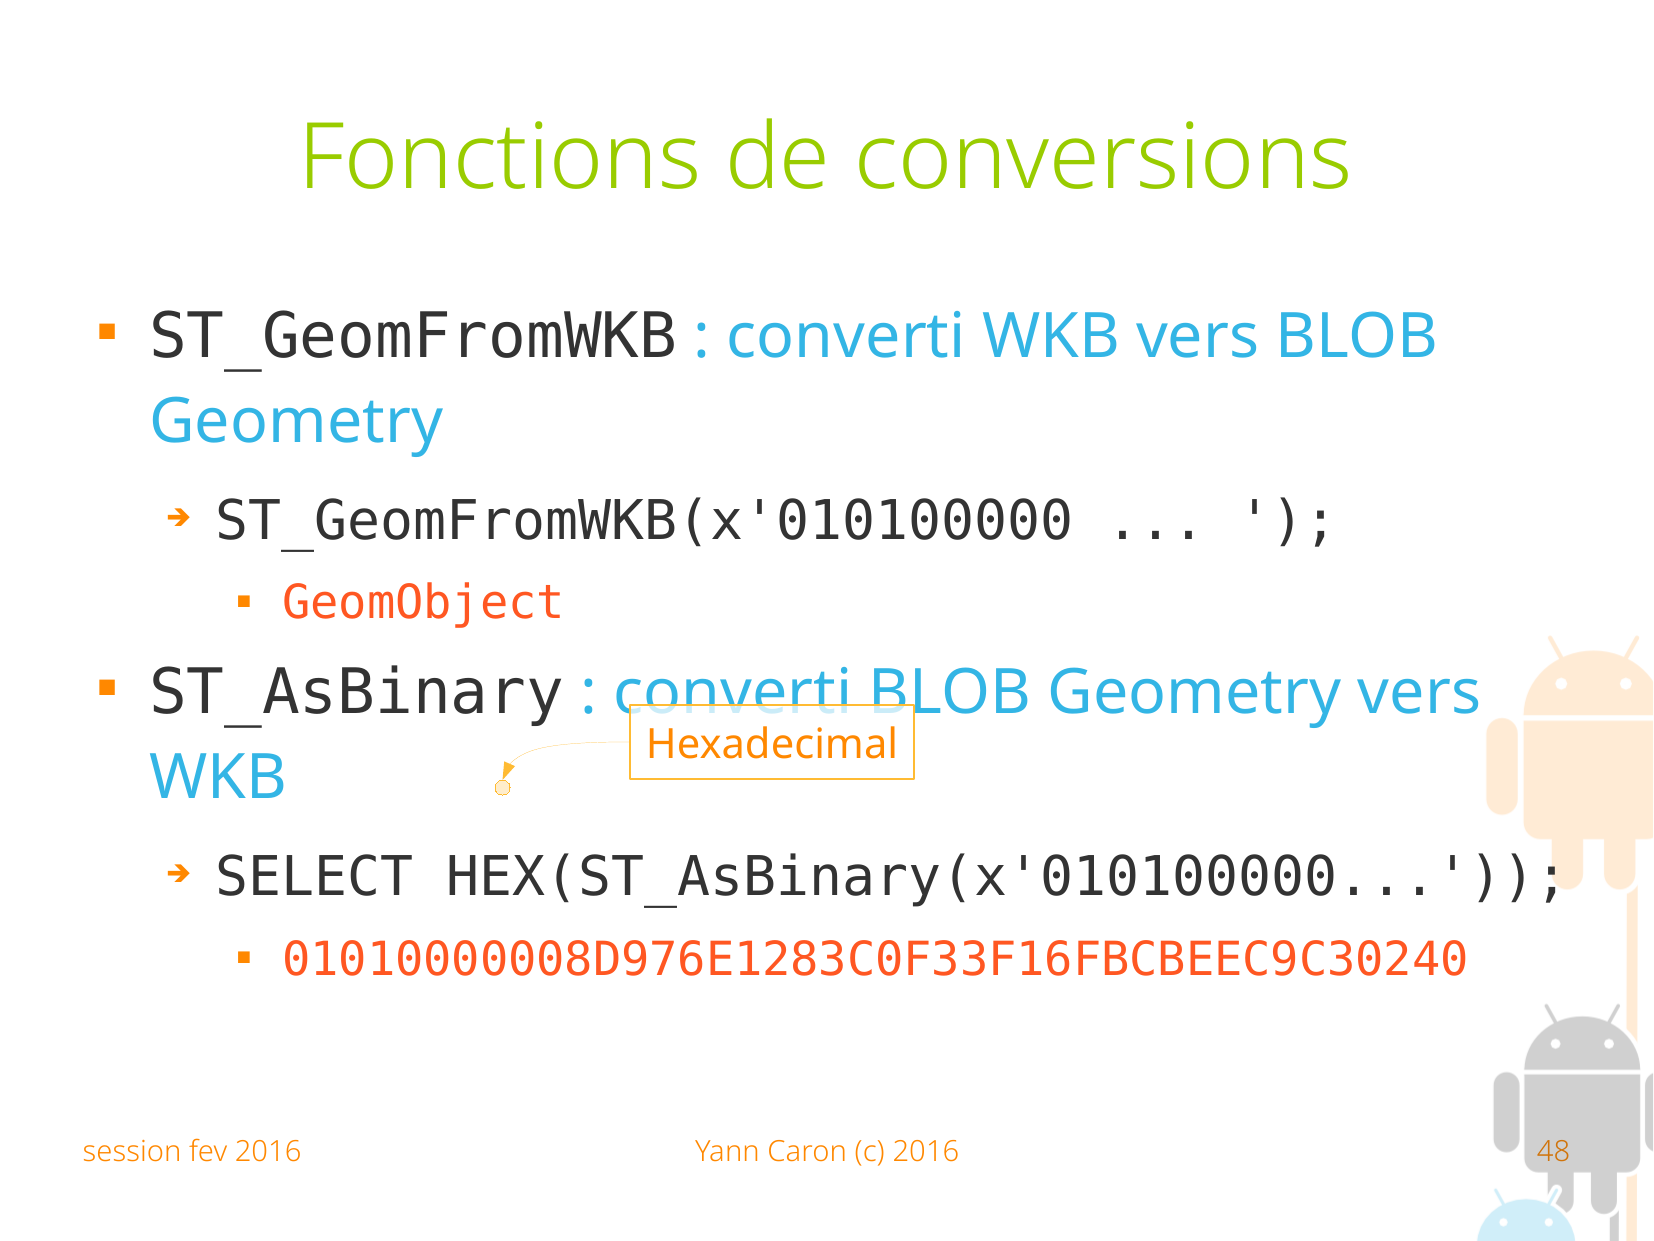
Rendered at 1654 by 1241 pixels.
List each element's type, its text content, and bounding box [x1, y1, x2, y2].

picture [240, 423, 1654, 1241]
text_box Hexadecimal [630, 705, 907, 771]
title Fonctions de conversions [82, 49, 1571, 257]
list ST_GeomFromWKB : converti WKB vers BLOB Geometry ST_GeomFromWKB(x'010100000 ... '); GeomObject ST_AsBinary : converti BLOB Geometry vers WKB SELECT HEX(ST_AsBinary(x'010100000...')); 01010000008D976E1283C0F33F16FBCBEEC9C30240 [82, 290, 1571, 1010]
text_box [495, 780, 511, 796]
